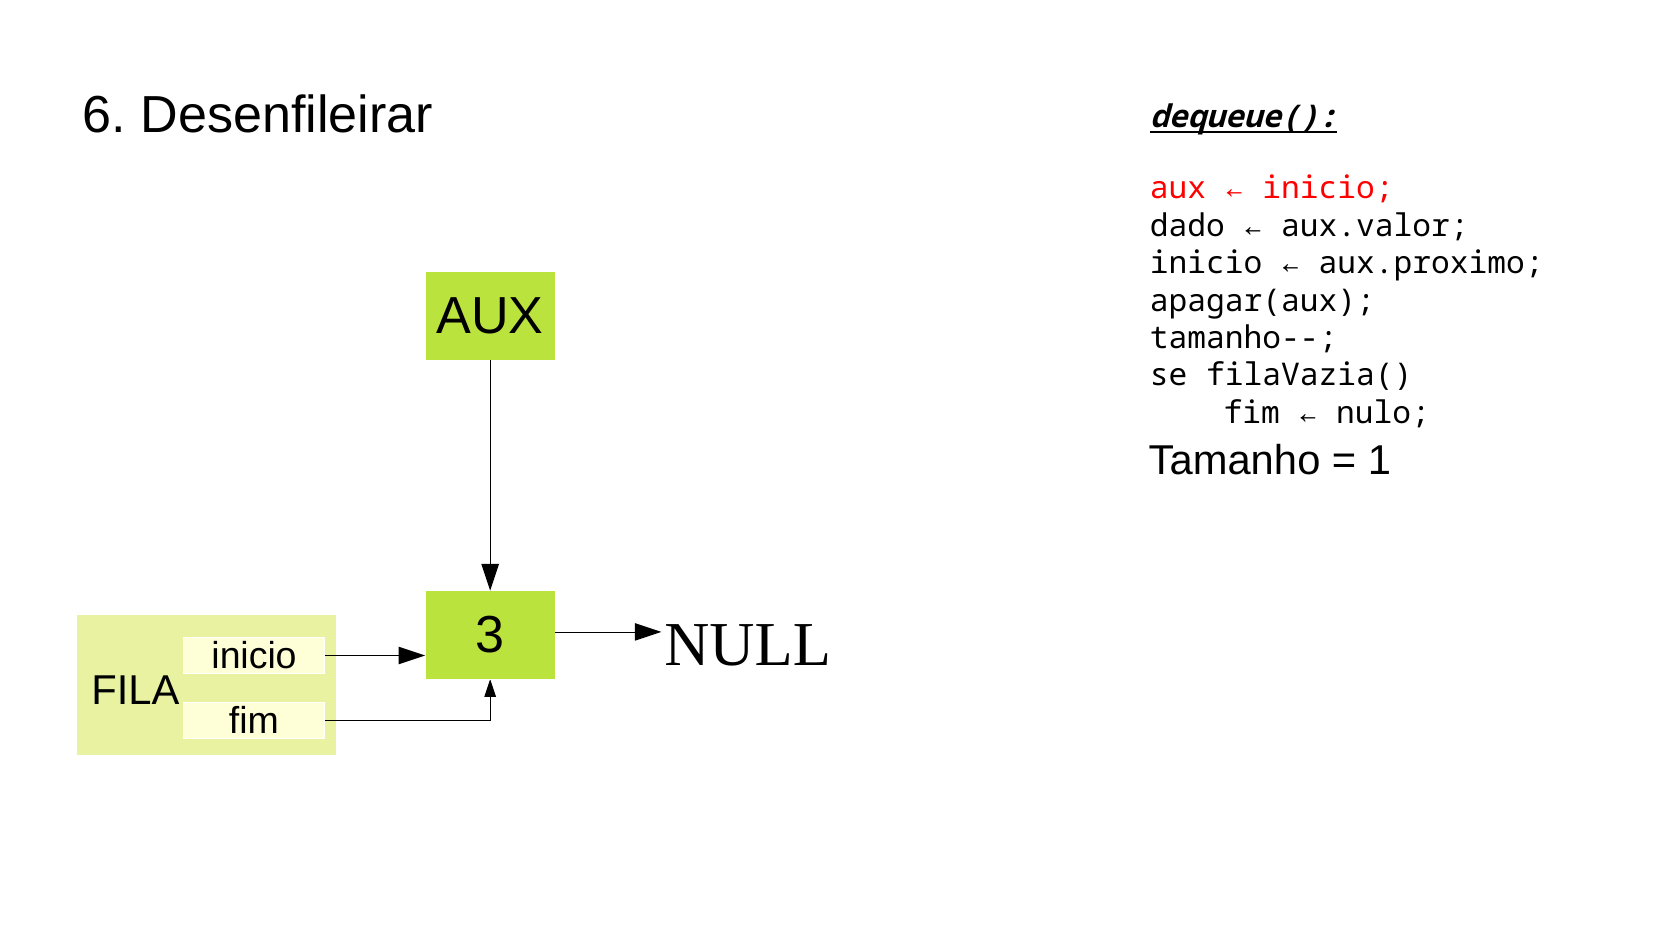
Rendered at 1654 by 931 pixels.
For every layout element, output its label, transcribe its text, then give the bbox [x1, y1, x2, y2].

text_box inicio [183, 637, 325, 674]
title 6. Desenfileirar [82, 37, 1571, 193]
text_box [76, 721, 337, 756]
text_box FILA [76, 659, 195, 721]
text_box [195, 656, 337, 720]
text_box dequeue(): aux ← inicio; dado ← aux.valor; inicio ← aux.proximo; apagar(aux); tamanho--; se filaVazia() fim ← nulo; [1135, 89, 1654, 437]
text_box Tamanho = 1 [1133, 429, 1418, 491]
text_box fim [183, 702, 325, 739]
text_box 3 [425, 590, 556, 680]
text_box NULL [649, 601, 851, 680]
text_box [76, 614, 337, 659]
text_box AUX [425, 271, 556, 361]
